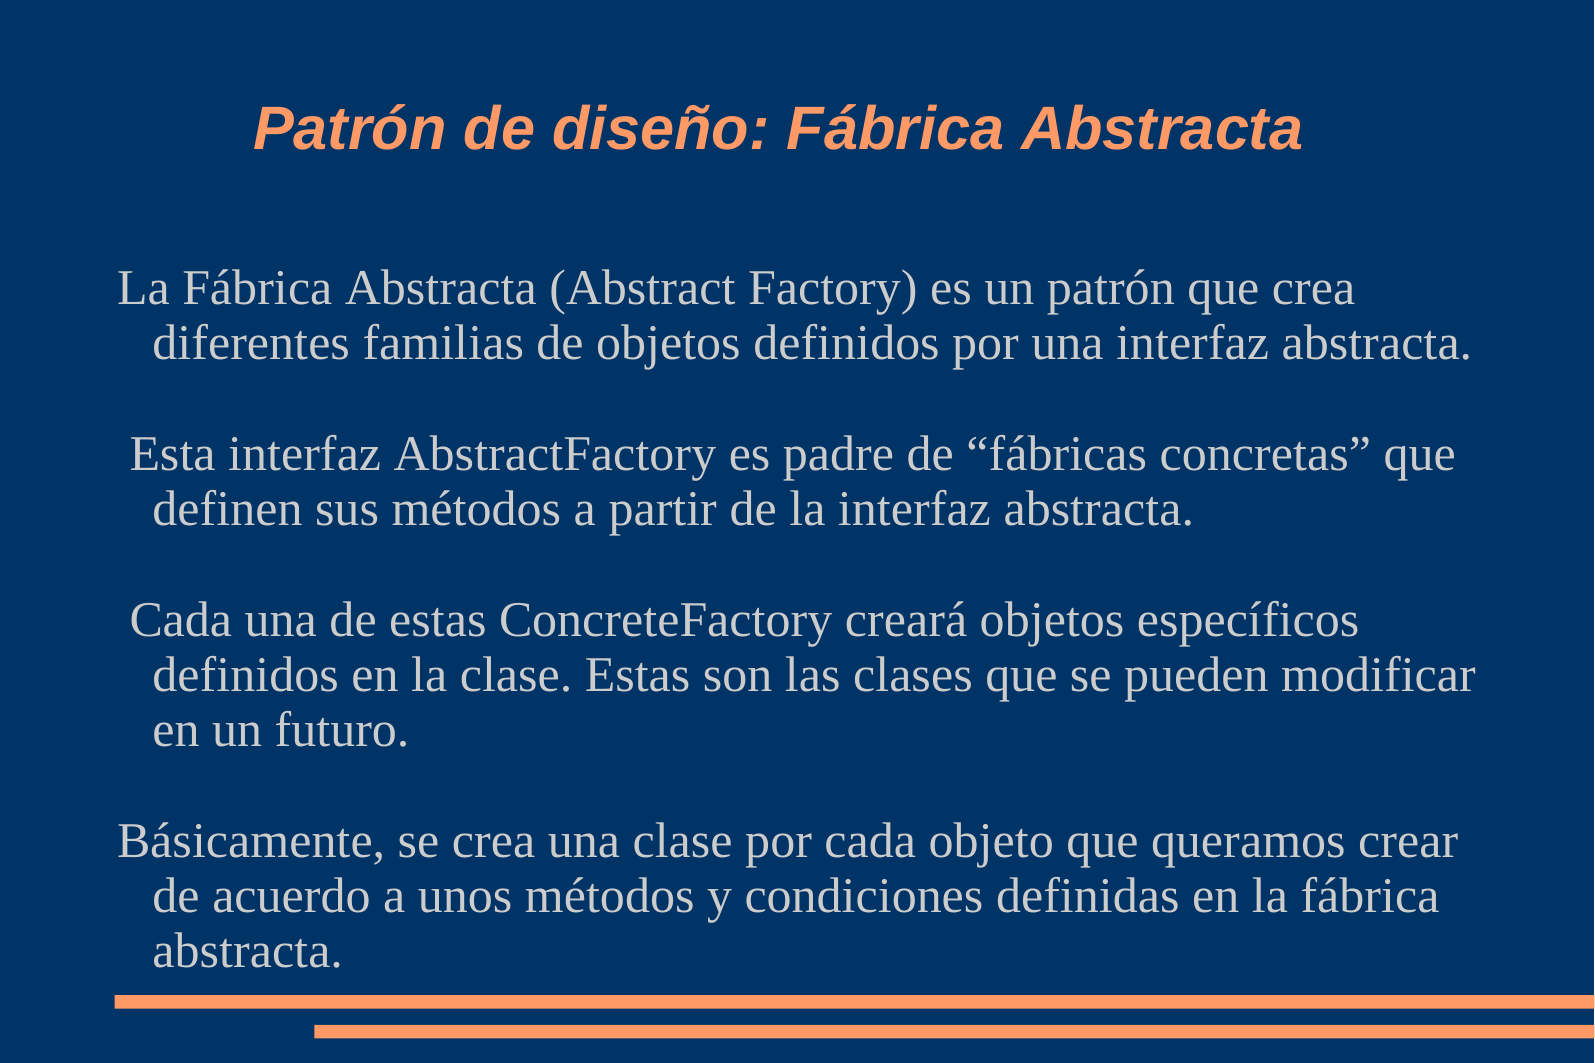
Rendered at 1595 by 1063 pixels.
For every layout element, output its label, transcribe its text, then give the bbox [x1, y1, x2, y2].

title Patrón de diseño: Fábrica Abstracta [117, 39, 1479, 218]
subtitle La Fábrica Abstracta (Abstract Factory) es un patrón que crea diferentes familias de objetos definidos por una interfaz abstracta. Esta interfaz AbstractFactory es padre de “fábricas concretas” que definen sus métodos a partir de la interfaz abstracta. Cada una de estas ConcreteFactory creará objetos específicos definidos en la clase. Estas son las clases que se pueden modificar en un futuro. Básicamente, se crea una clase por cada objeto que queramos crear de acuerdo a unos métodos y condiciones definidas en la fábrica abstracta. [117, 259, 1505, 992]
